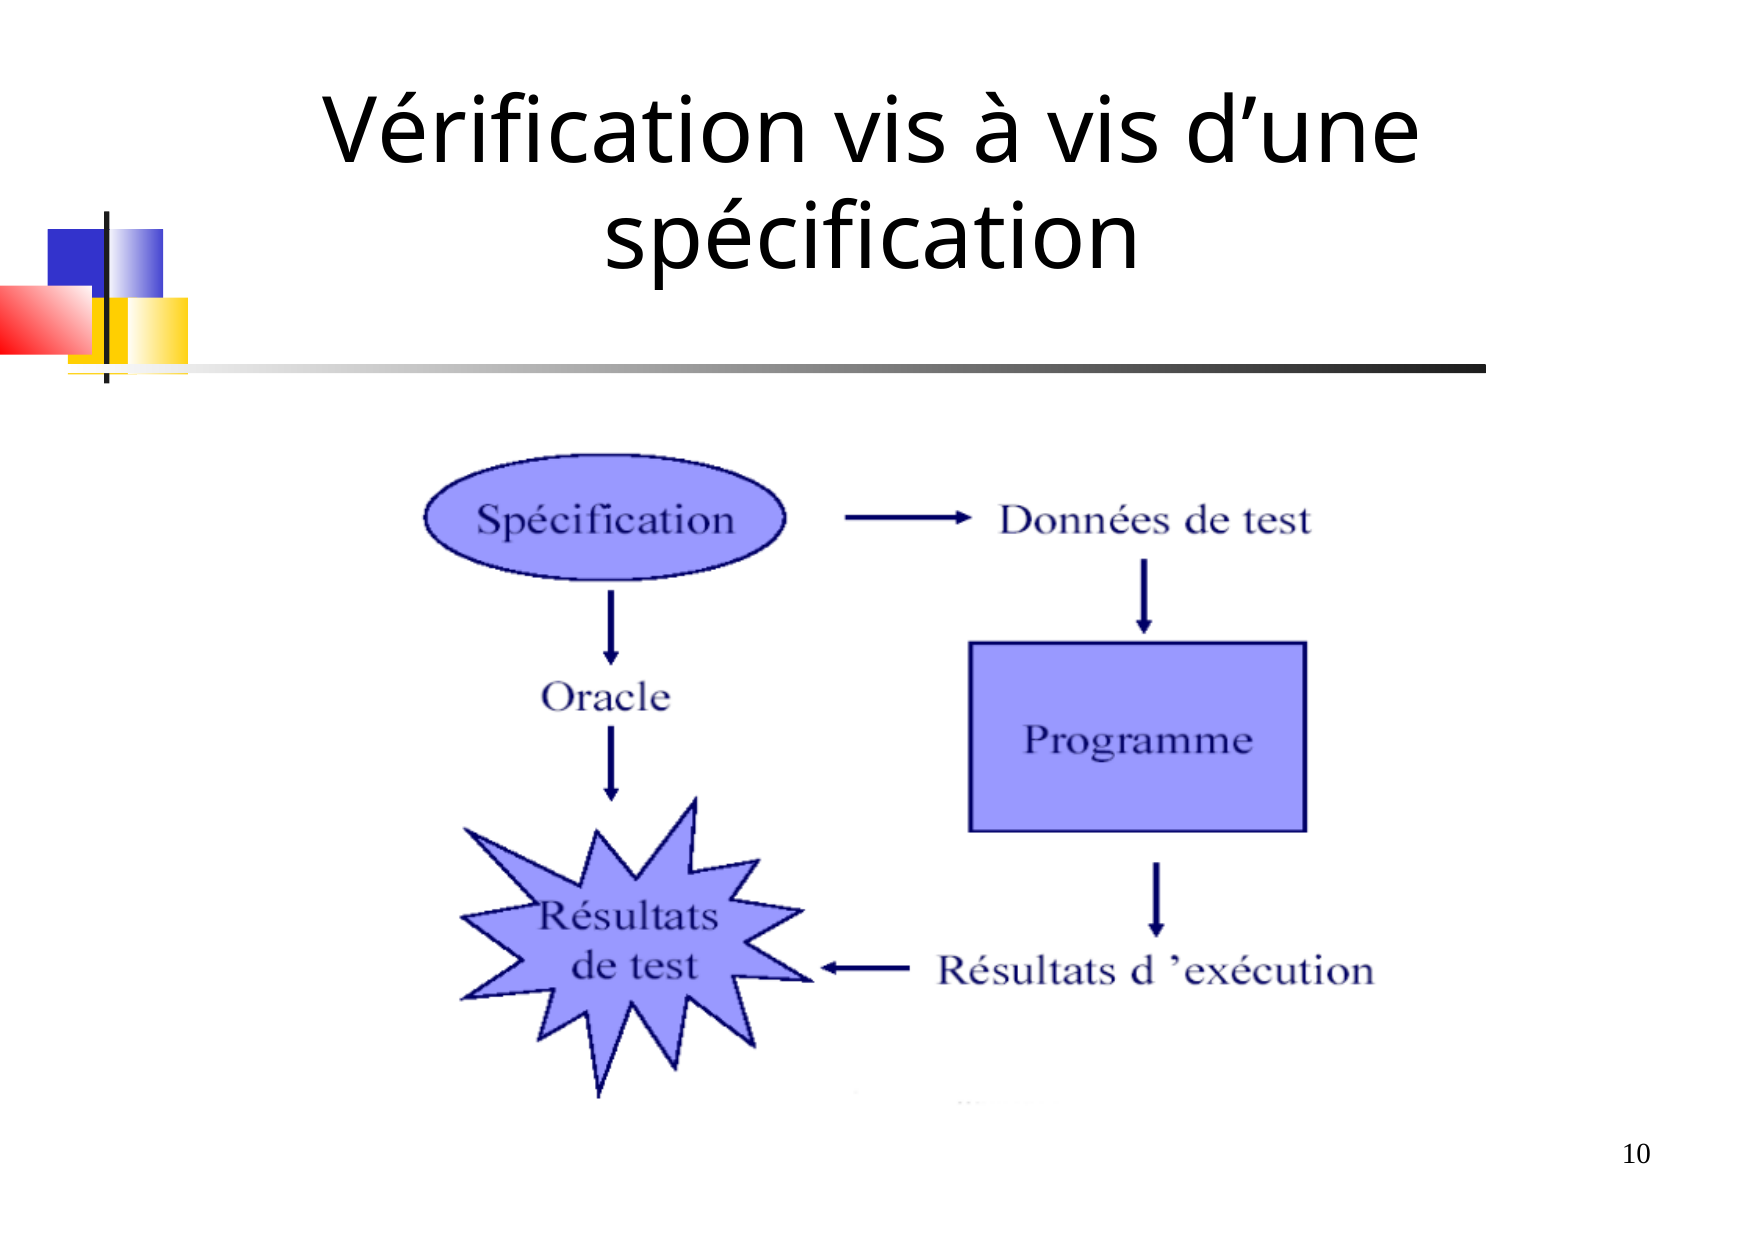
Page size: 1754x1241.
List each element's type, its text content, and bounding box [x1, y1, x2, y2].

picture [386, 437, 1395, 1116]
title Vérification vis à vis d’une spécification [179, 78, 1567, 290]
